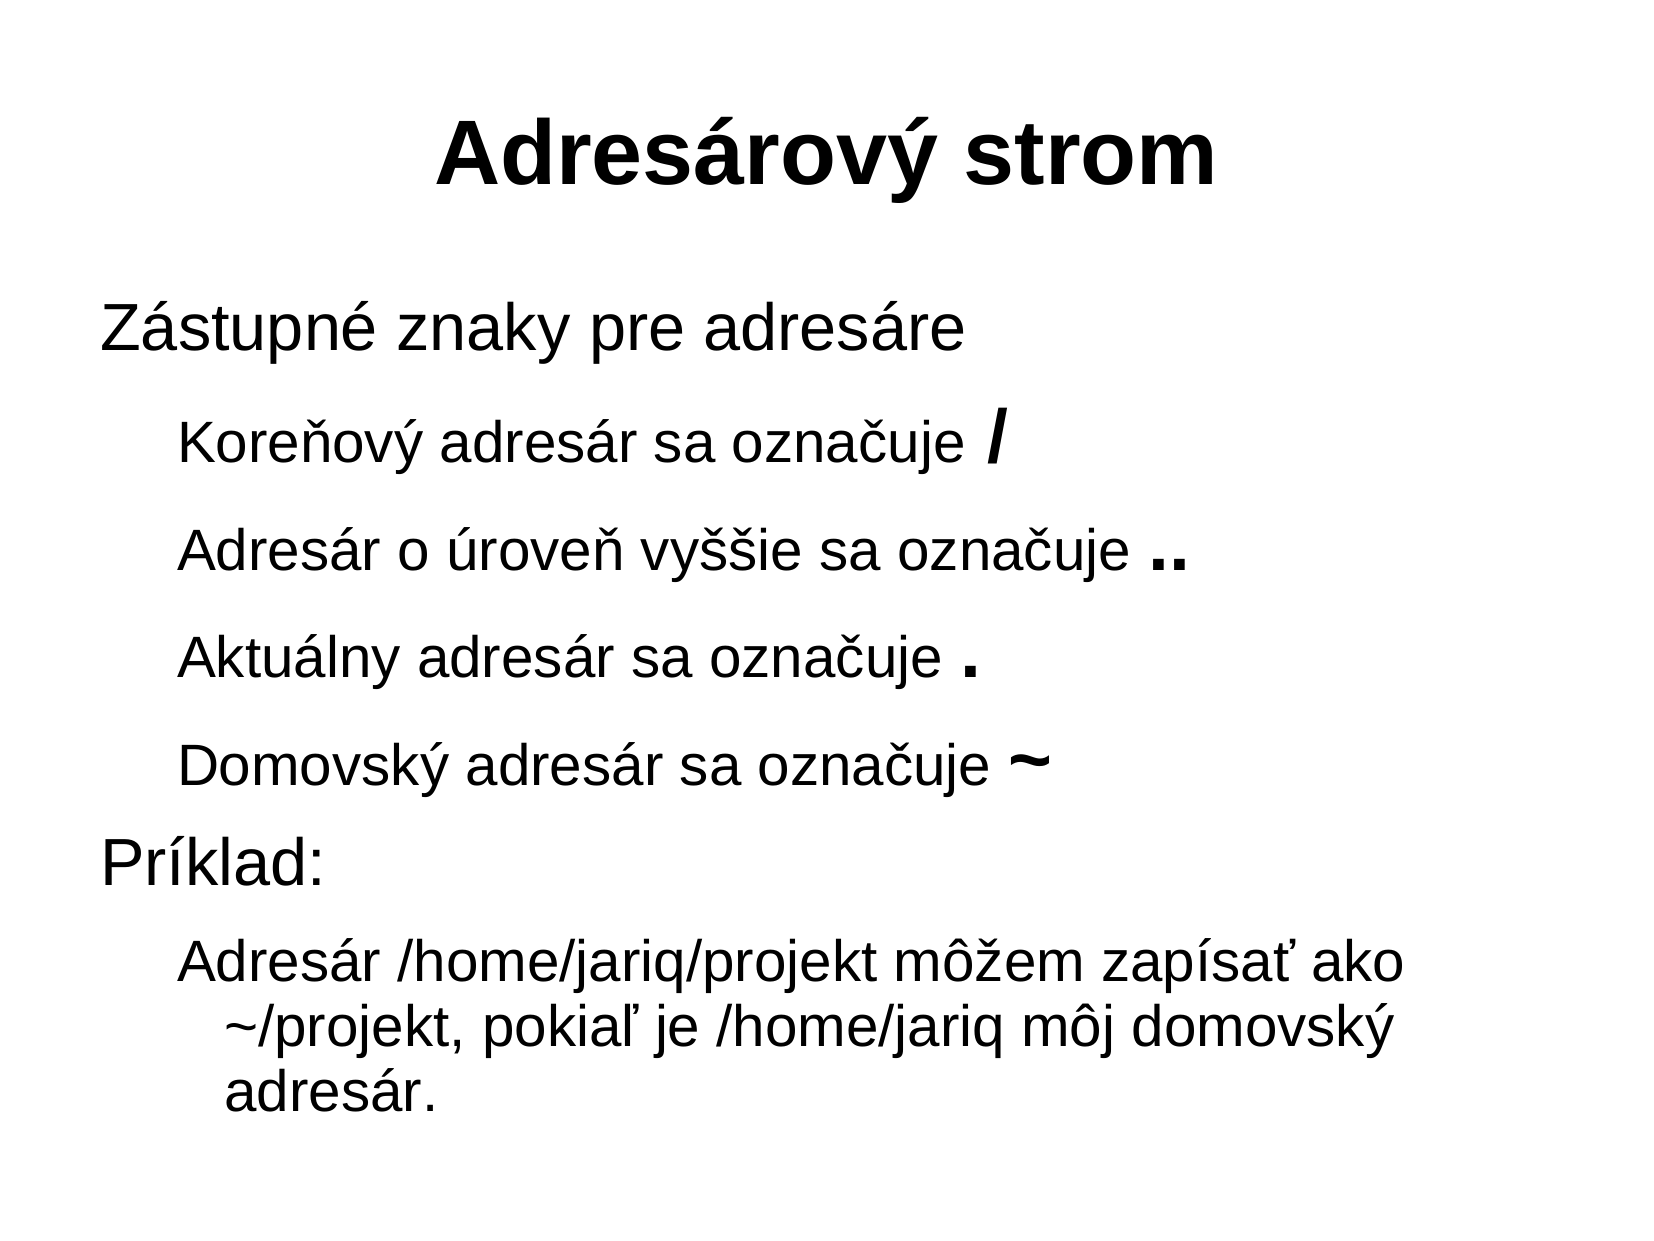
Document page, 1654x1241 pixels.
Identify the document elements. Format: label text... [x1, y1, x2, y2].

title Adresárový strom [82, 49, 1571, 257]
list Zástupné znaky pre adresáre Koreňový adresár sa označuje / Adresár o úroveň vyššie sa označuje .. Aktuálny adresár sa označuje . Domovský adresár sa označuje ~ Príklad: Adresár /home/jariq/projekt môžem zapísať ako ~/projekt, pokiaľ je /home/jariq môj domovský adresár. [82, 290, 1571, 1124]
